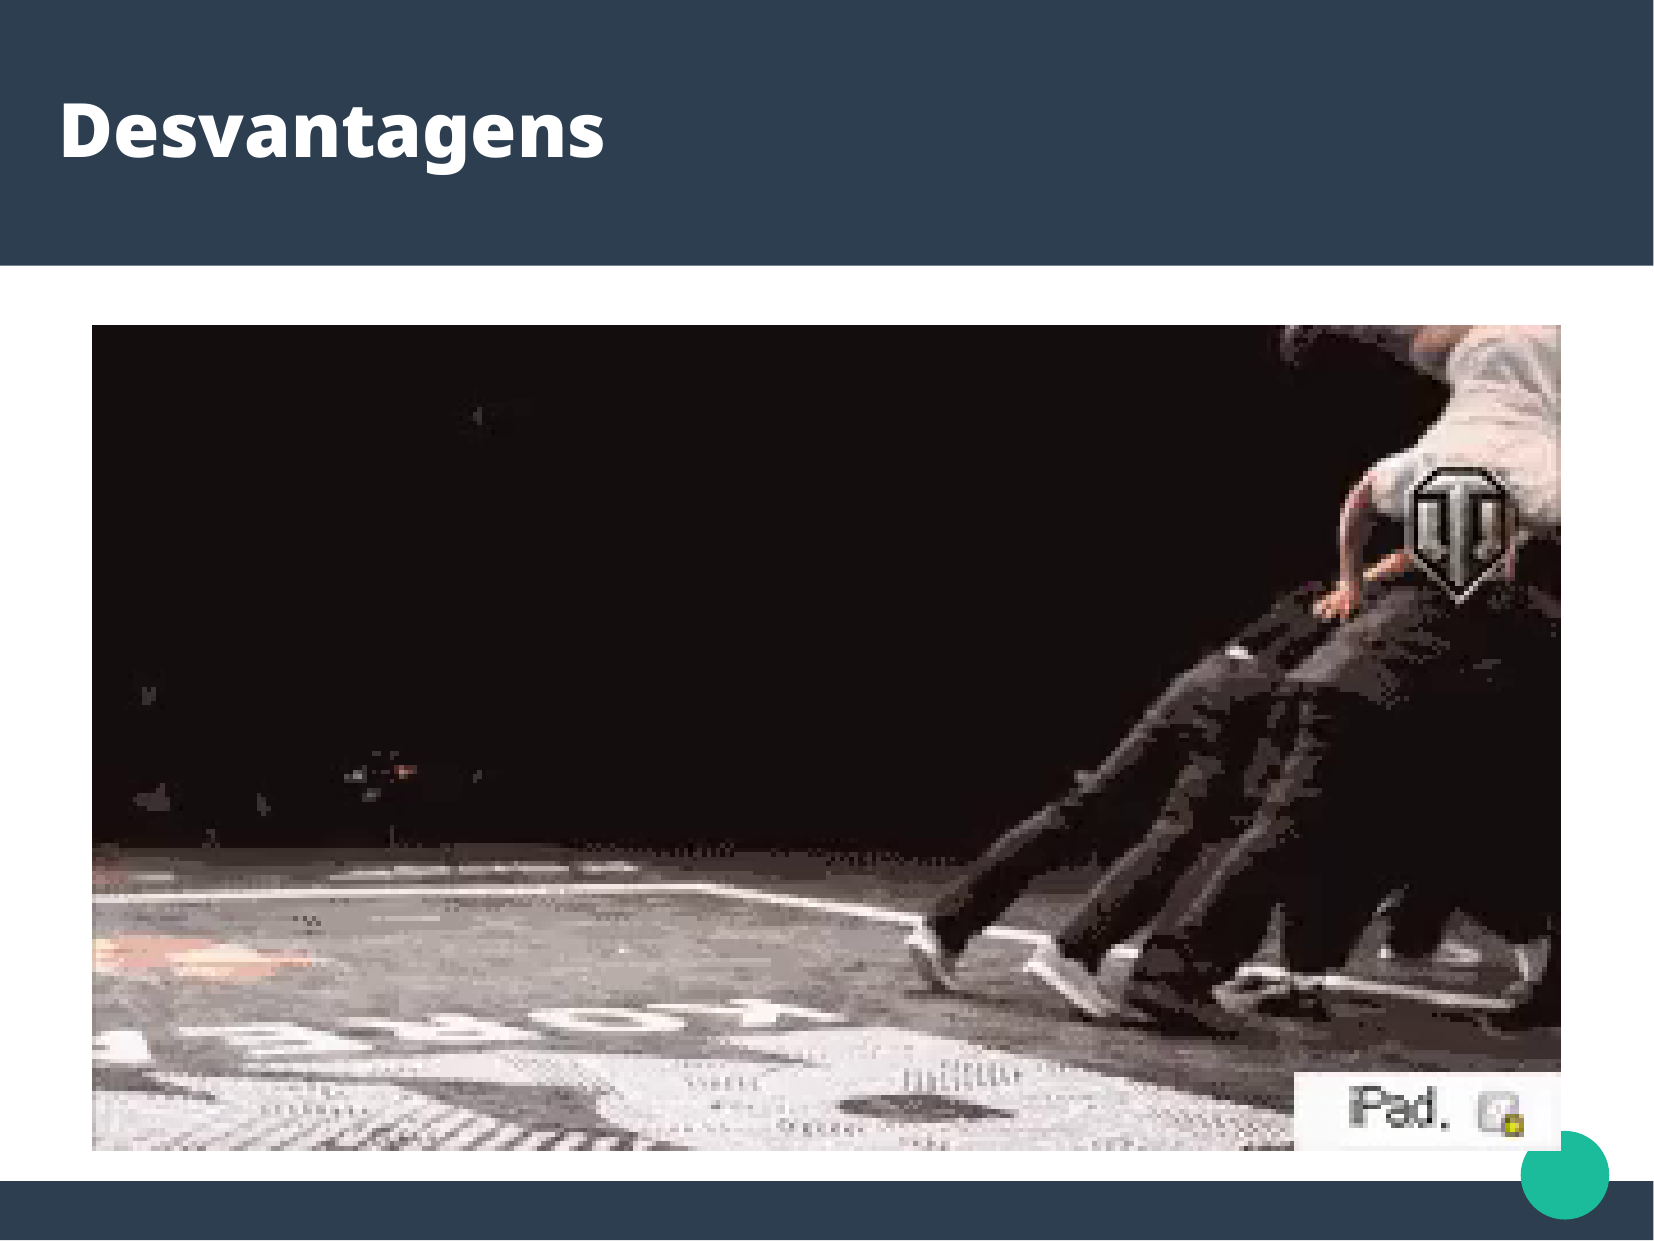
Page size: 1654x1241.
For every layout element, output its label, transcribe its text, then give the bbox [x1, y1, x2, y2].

text_box [91, 324, 1562, 1152]
title Desvantagens [59, 49, 1595, 207]
